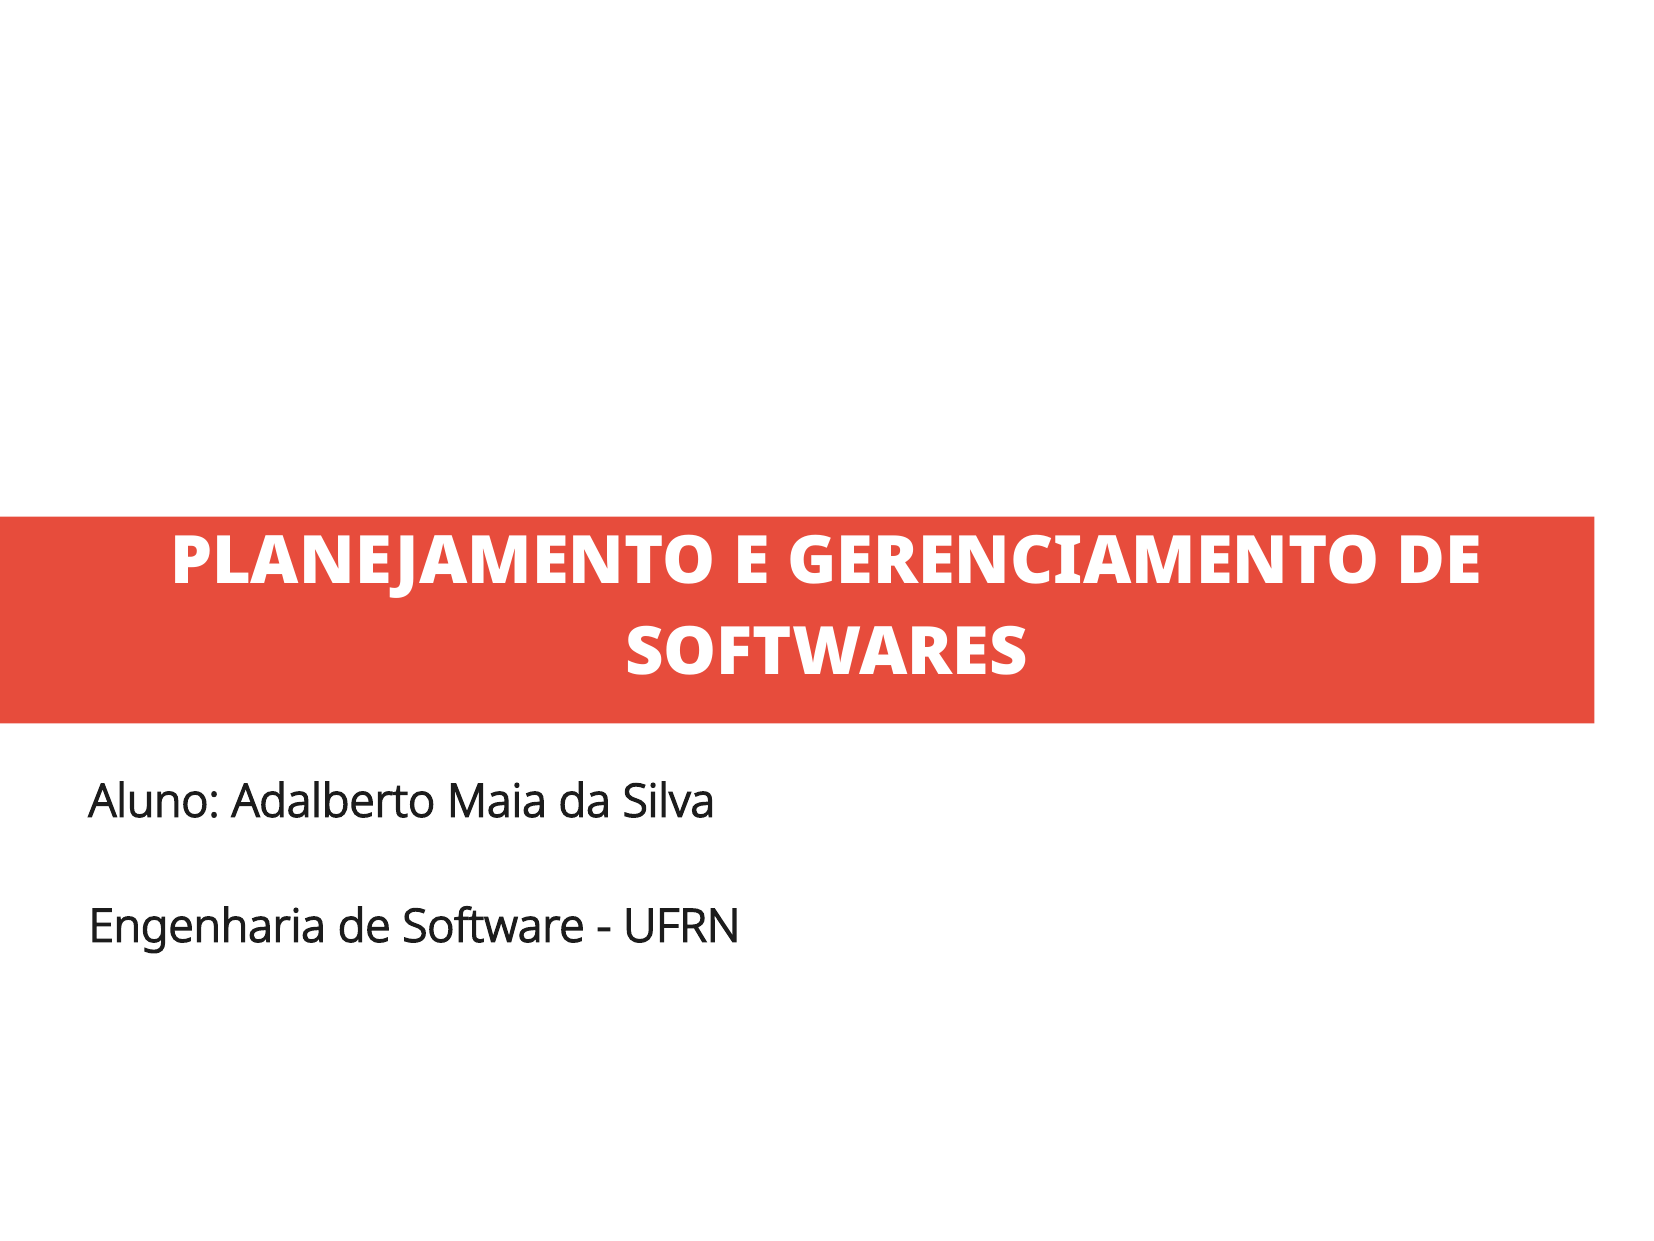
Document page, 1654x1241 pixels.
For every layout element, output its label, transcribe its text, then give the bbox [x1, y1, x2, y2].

text_box Aluno: Adalberto Maia da Silva Engenharia de Software - UFRN [88, 767, 1595, 1182]
title PLANEJAMENTO E GERENCIAMENTO DE SOFTWARES [59, 546, 1595, 694]
